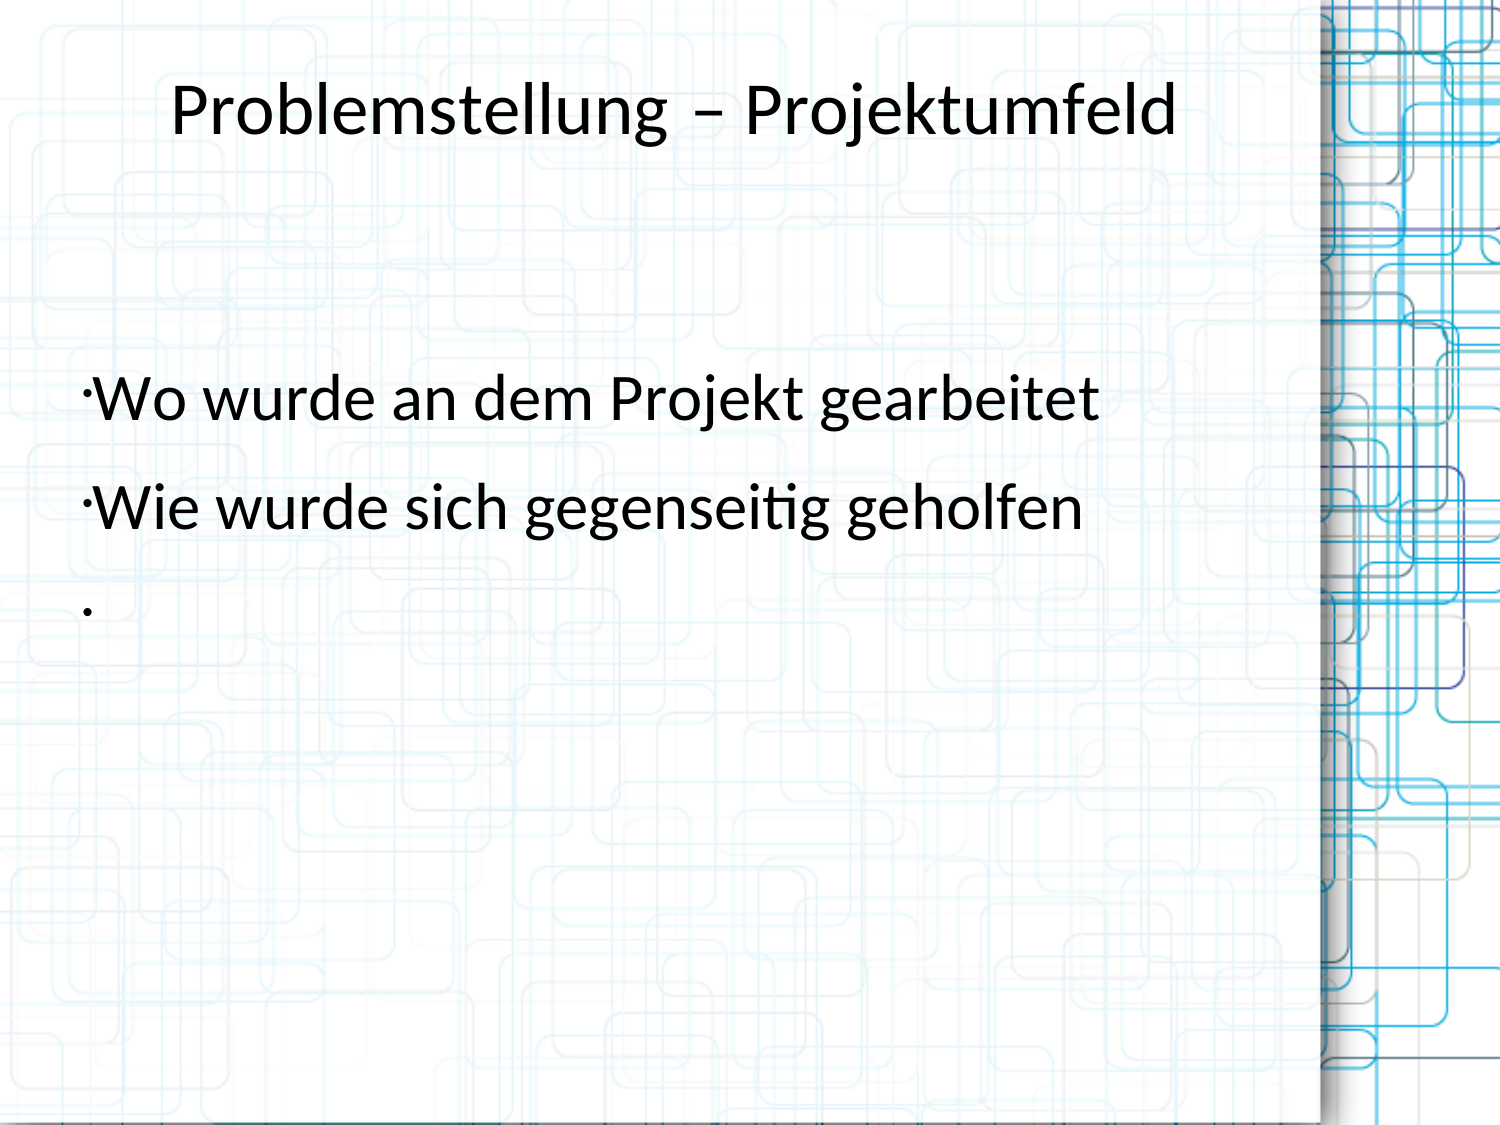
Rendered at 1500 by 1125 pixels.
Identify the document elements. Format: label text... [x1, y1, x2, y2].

list [75, 262, 1425, 1005]
list Wo wurde an dem Projekt gearbeitet Wie wurde sich gegenseitig geholfen [67, 236, 1418, 979]
title Problemstellung – Projektumfeld [39, 35, 1312, 223]
